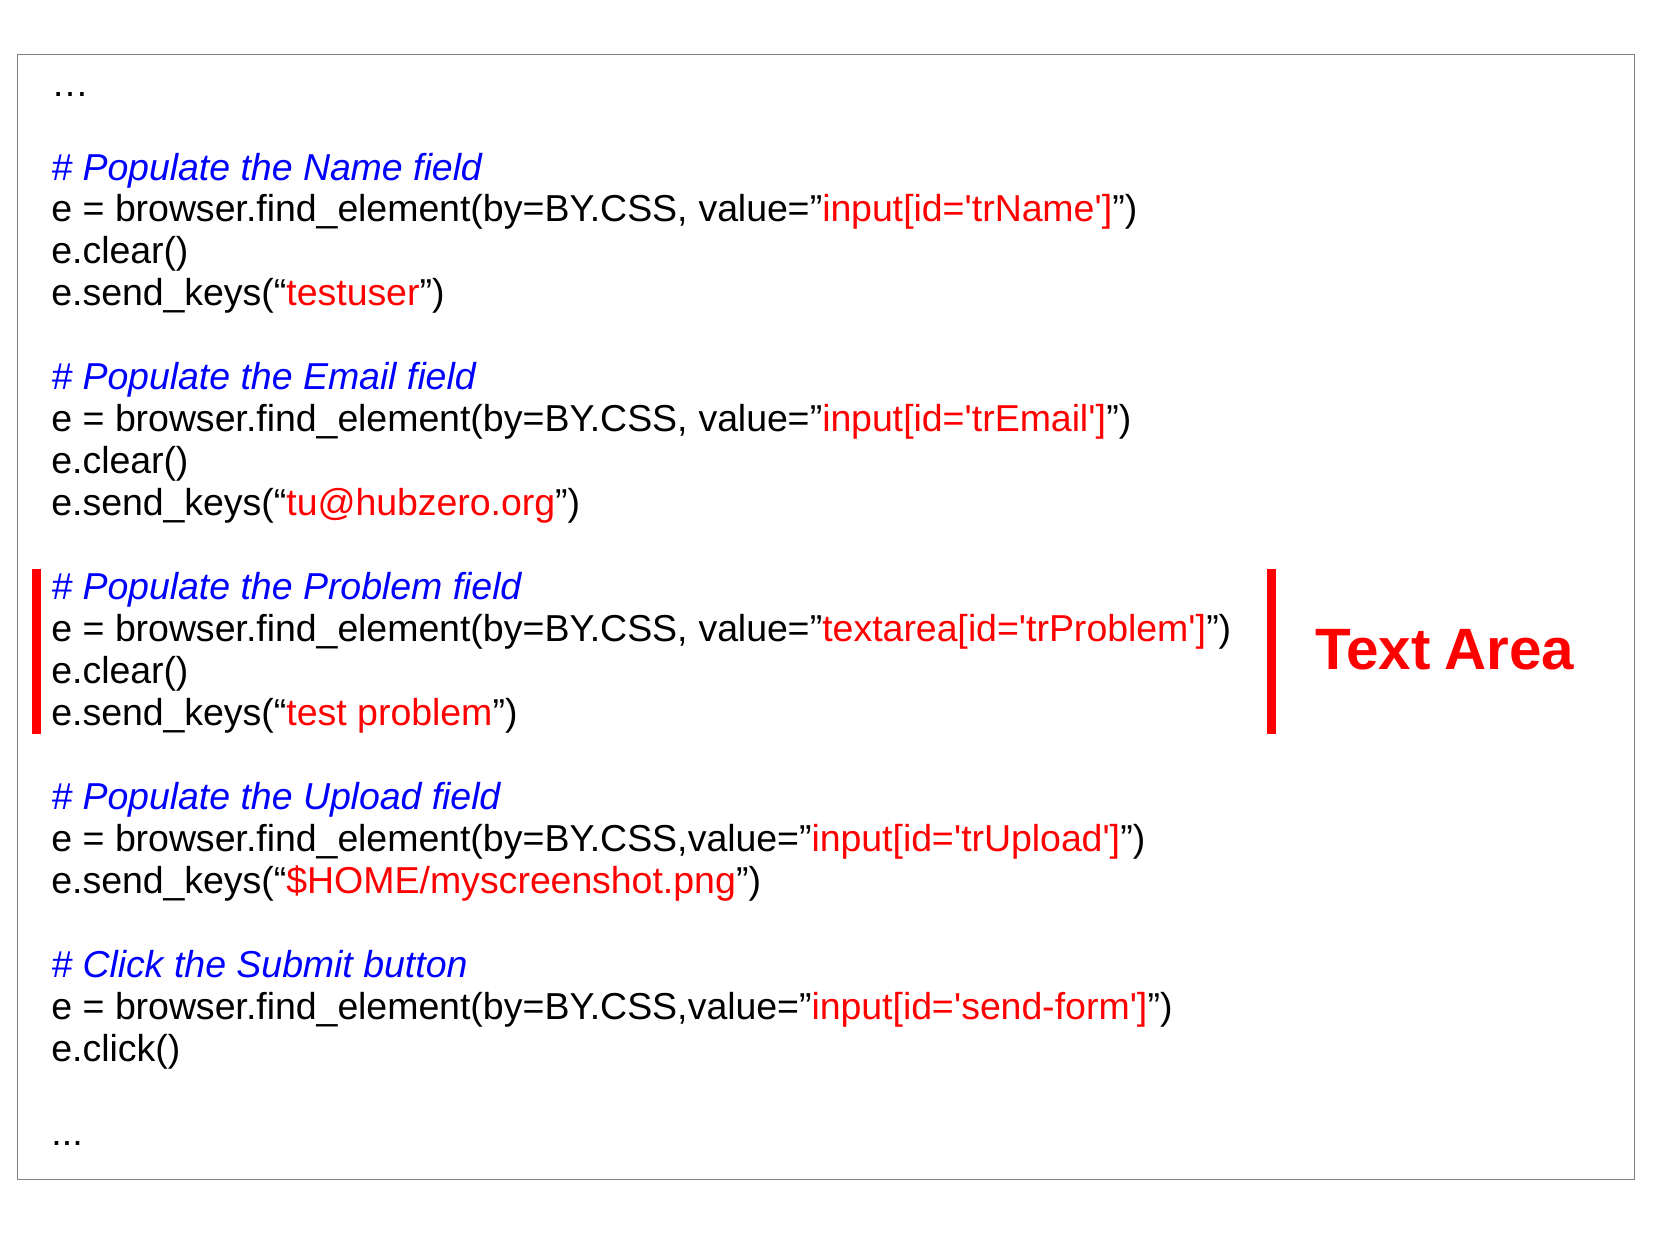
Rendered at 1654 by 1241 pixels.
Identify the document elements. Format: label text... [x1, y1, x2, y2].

text_box [17, 54, 1635, 1180]
text_box Text Area [1300, 609, 1590, 690]
text_box … # Populate the Name field e = browser.find_element(by=BY.CSS, value=”input[id='trName']”) e.clear() e.send_keys(“testuser”) # Populate the Email field e = browser.find_element(by=BY.CSS, value=”input[id='trEmail']”) e.clear() e.send_keys(“tu@hubzero.org”) # Populate the Problem field e = browser.find_element(by=BY.CSS, value=”textarea[id='trProblem']”) e.clear() e.send_keys(“test problem”) # Populate the Upload field e = browser.find_element(by=BY.CSS,value=”input[id='trUpload']”) e.send_keys(“$HOME/myscreenshot.png”) # Click the Submit button e = browser.find_element(by=BY.CSS,value=”input[id='send-form']”) e.click() ... [36, 54, 1635, 1162]
